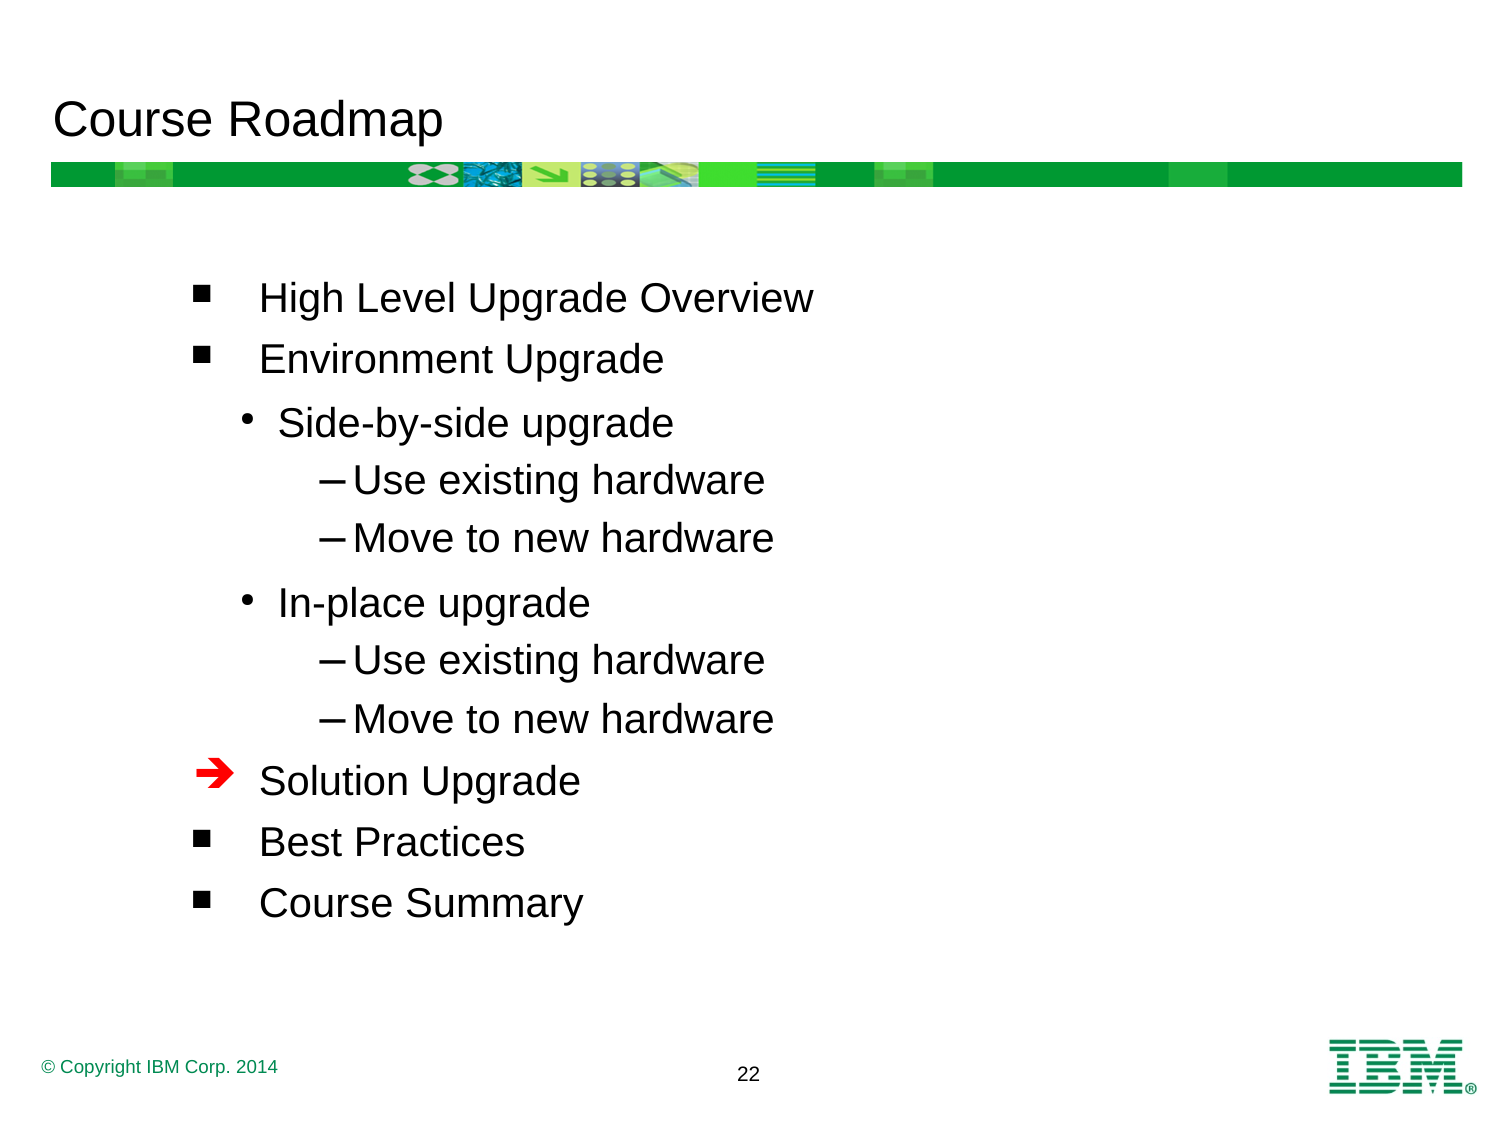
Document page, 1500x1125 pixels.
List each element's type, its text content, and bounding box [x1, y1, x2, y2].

list High Level Upgrade Overview Environment Upgrade Side-by-side upgrade Use existing hardware Move to new hardware In-place upgrade Use existing hardware Move to new hardware Solution Upgrade Best Practices Course Summary [75, 262, 1426, 1005]
picture [50, 161, 1463, 189]
title Course Roadmap [37, 45, 1388, 188]
picture [1327, 1037, 1479, 1096]
